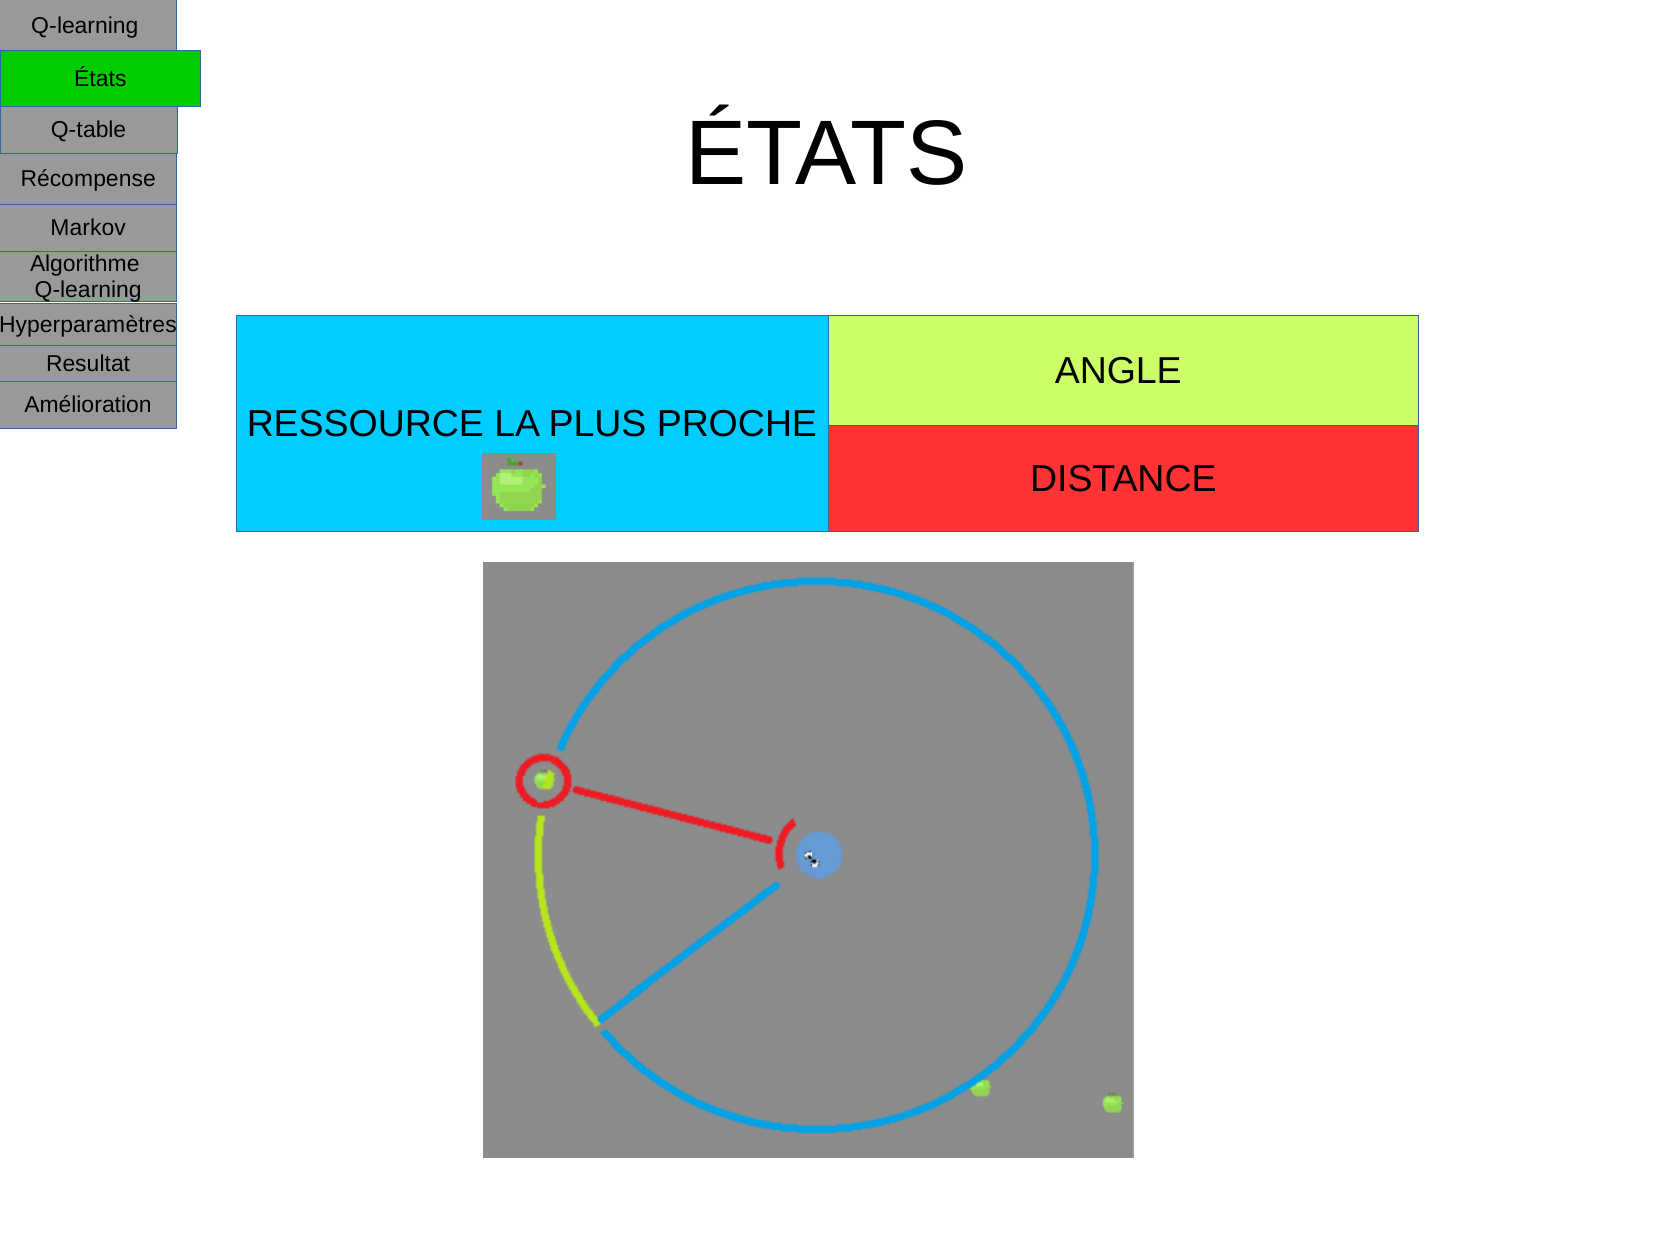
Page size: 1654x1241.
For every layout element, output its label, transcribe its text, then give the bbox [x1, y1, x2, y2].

picture [483, 454, 555, 519]
text_box Q-table [0, 107, 178, 154]
text_box Resultat [0, 345, 177, 381]
text_box Hyperparamètres [0, 303, 177, 345]
text_box États [0, 50, 201, 107]
text_box Amélioration [0, 381, 177, 429]
text_box Markov [0, 204, 177, 251]
text_box Q-learning [0, 0, 177, 50]
title ÉTATS [177, 49, 1571, 257]
text_box ANGLE [828, 315, 1419, 425]
text_box RESSOURCE LA PLUS PROCHE [236, 315, 828, 532]
picture [483, 562, 1134, 1158]
text_box Algorithme Q-learning [0, 251, 177, 302]
text_box Récompense [0, 153, 177, 204]
text_box DISTANCE [828, 425, 1419, 532]
